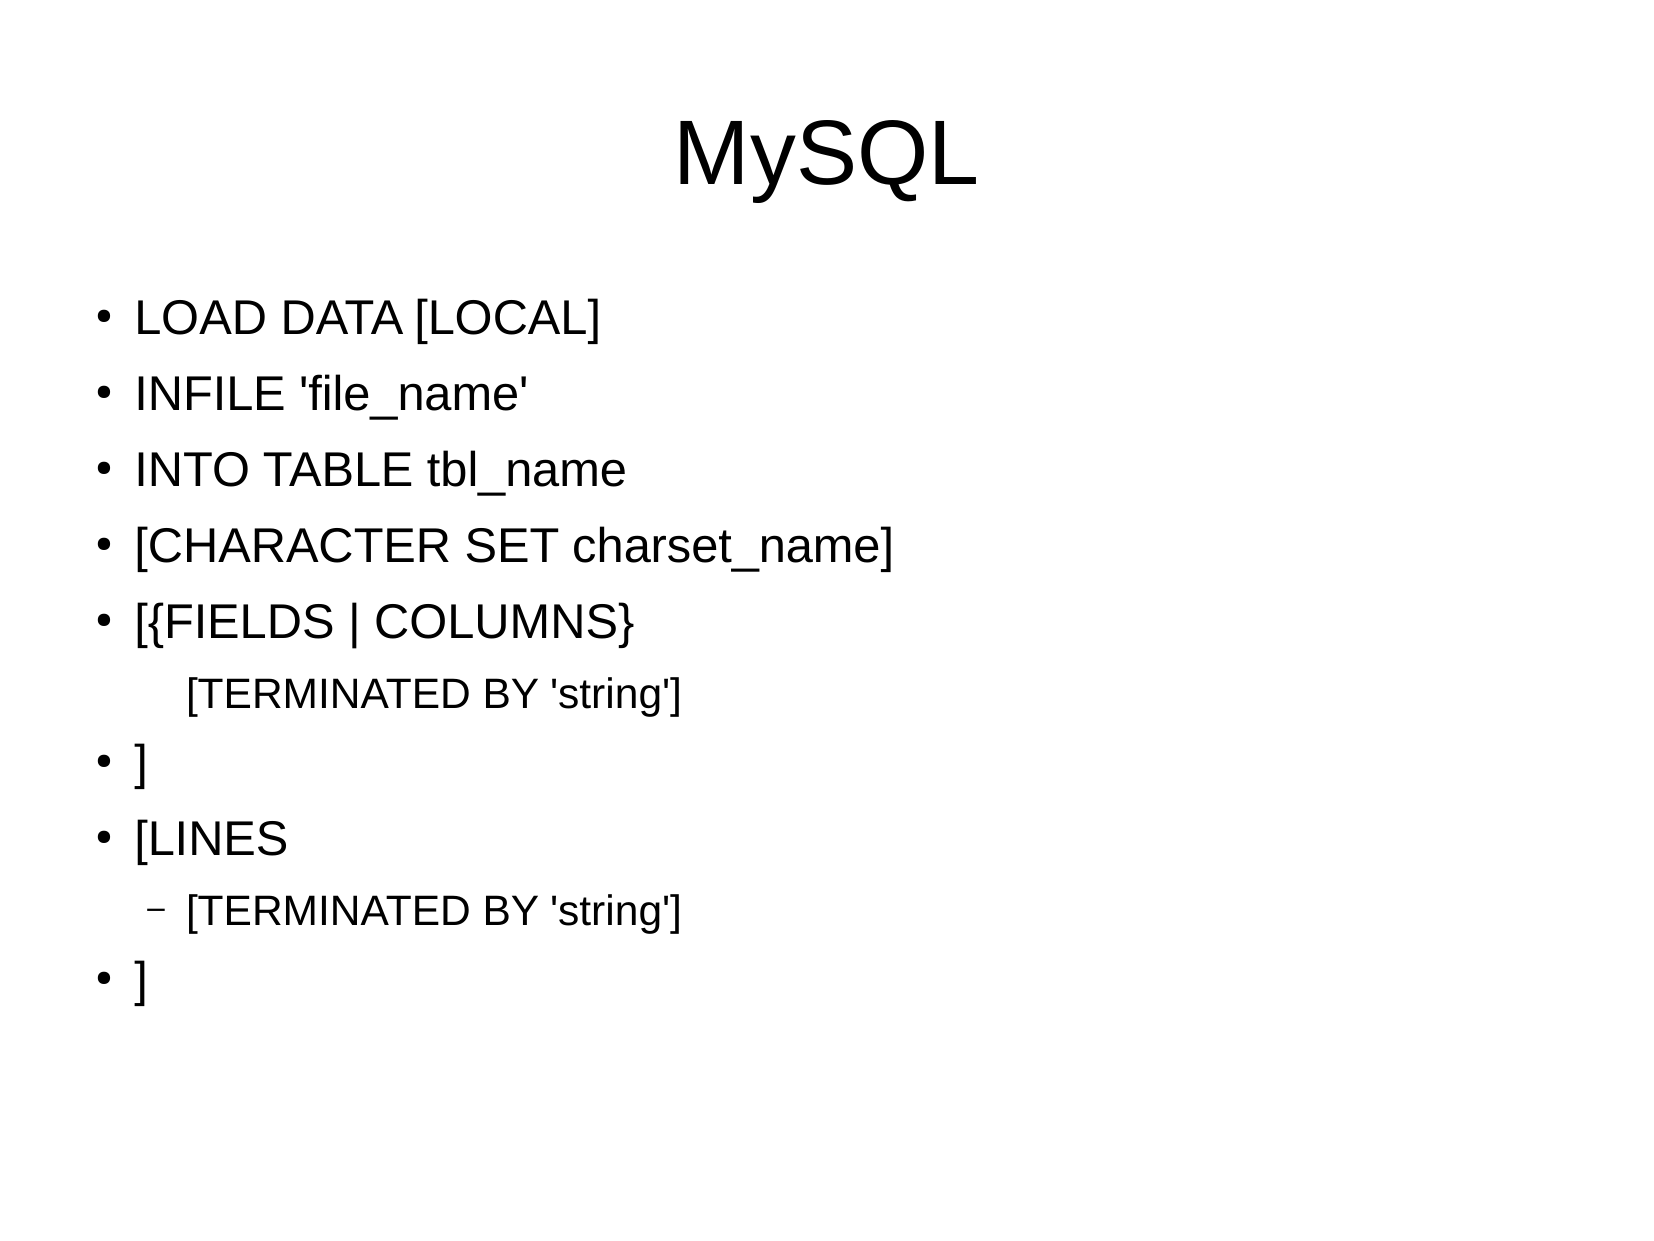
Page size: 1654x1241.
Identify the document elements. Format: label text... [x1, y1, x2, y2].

list LOAD DATA [LOCAL] INFILE 'file_name' INTO TABLE tbl_name [CHARACTER SET charset_name] [{FIELDS | COLUMNS} [TERMINATED BY 'string'] ] [LINES [TERMINATED BY 'string'] ] [82, 290, 1571, 1010]
title MySQL [82, 49, 1571, 257]
